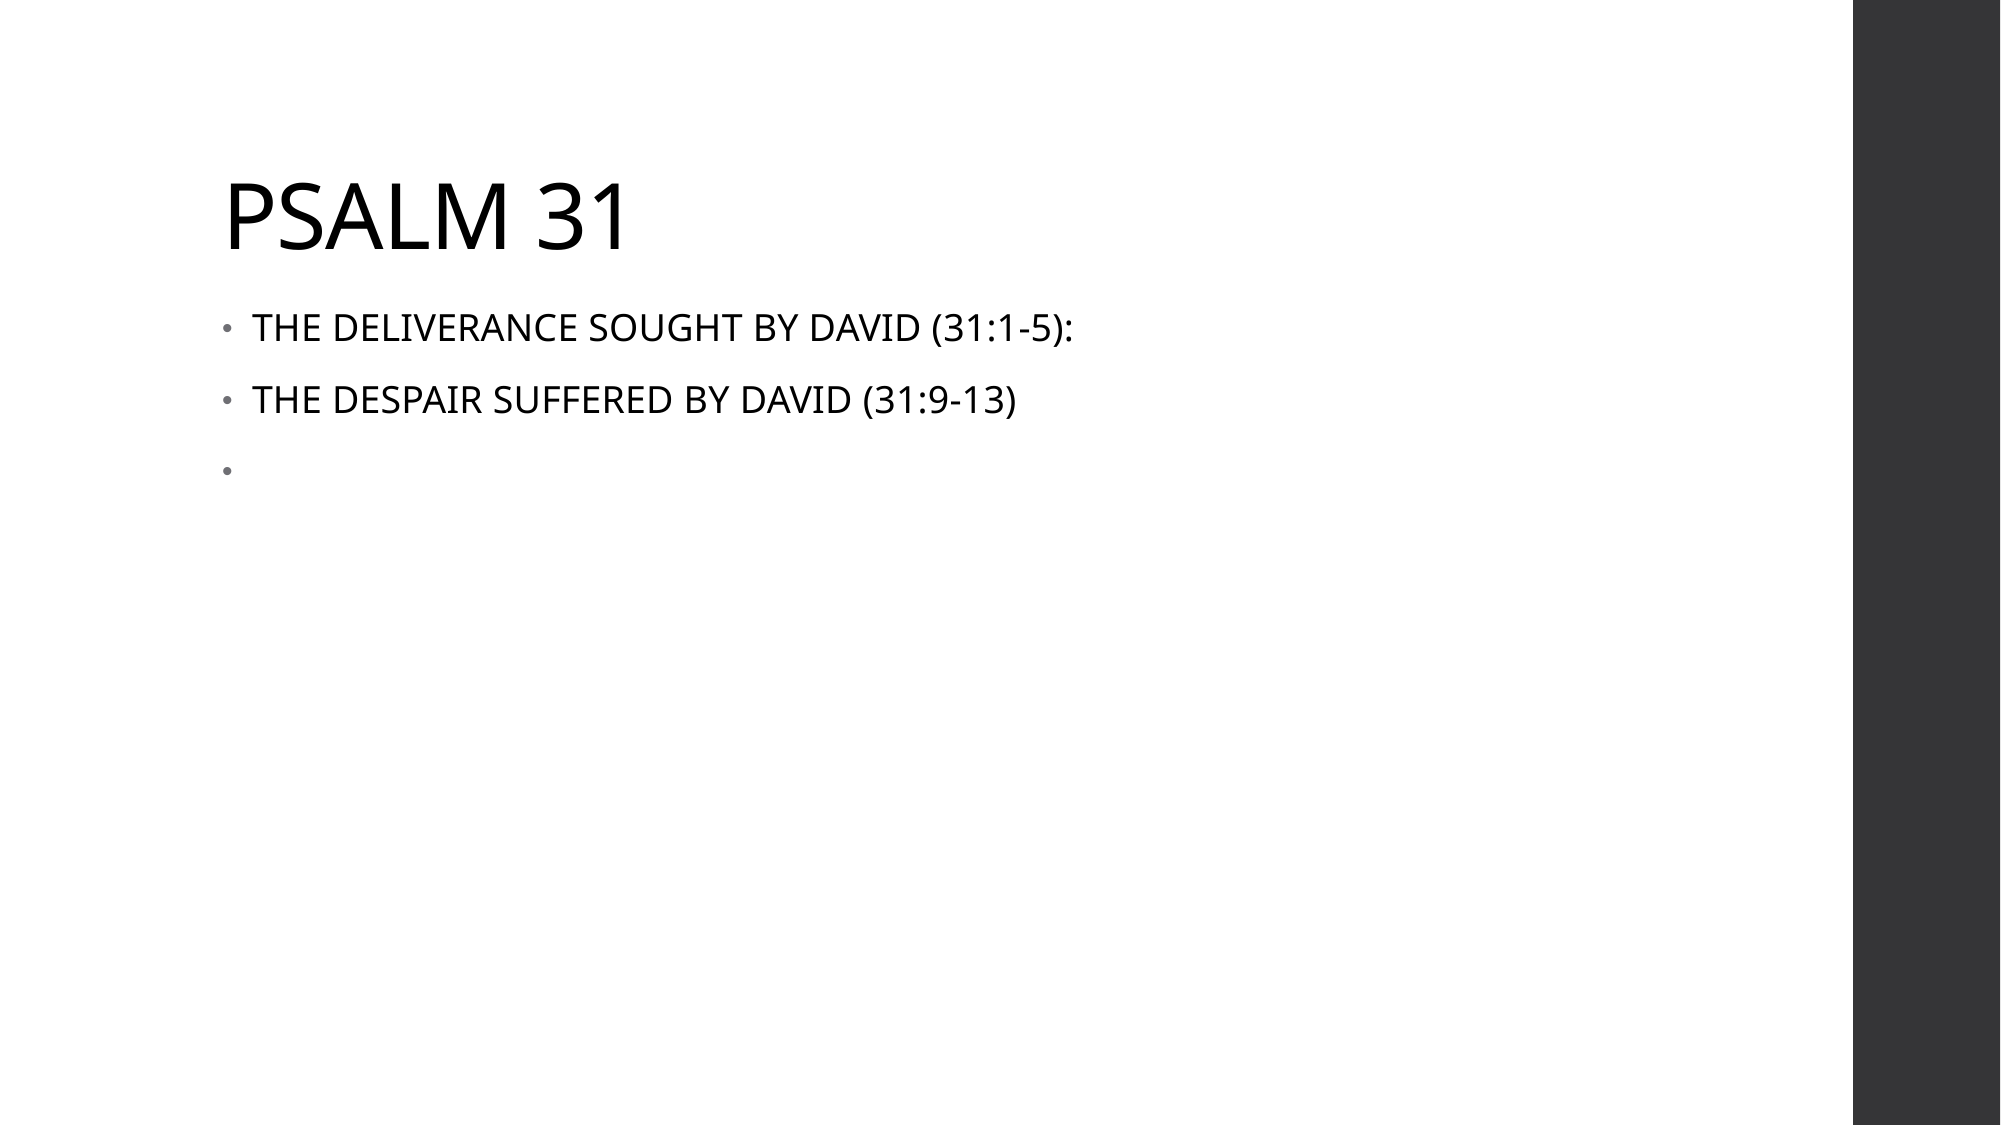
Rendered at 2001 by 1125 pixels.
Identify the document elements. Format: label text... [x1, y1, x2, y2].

title PSALM 31 [206, 60, 1797, 278]
list THE DELIVERANCE SOUGHT BY DAVID (31:1-5): THE DESPAIR SUFFERED BY DAVID (31:9-13) [206, 299, 1617, 1014]
